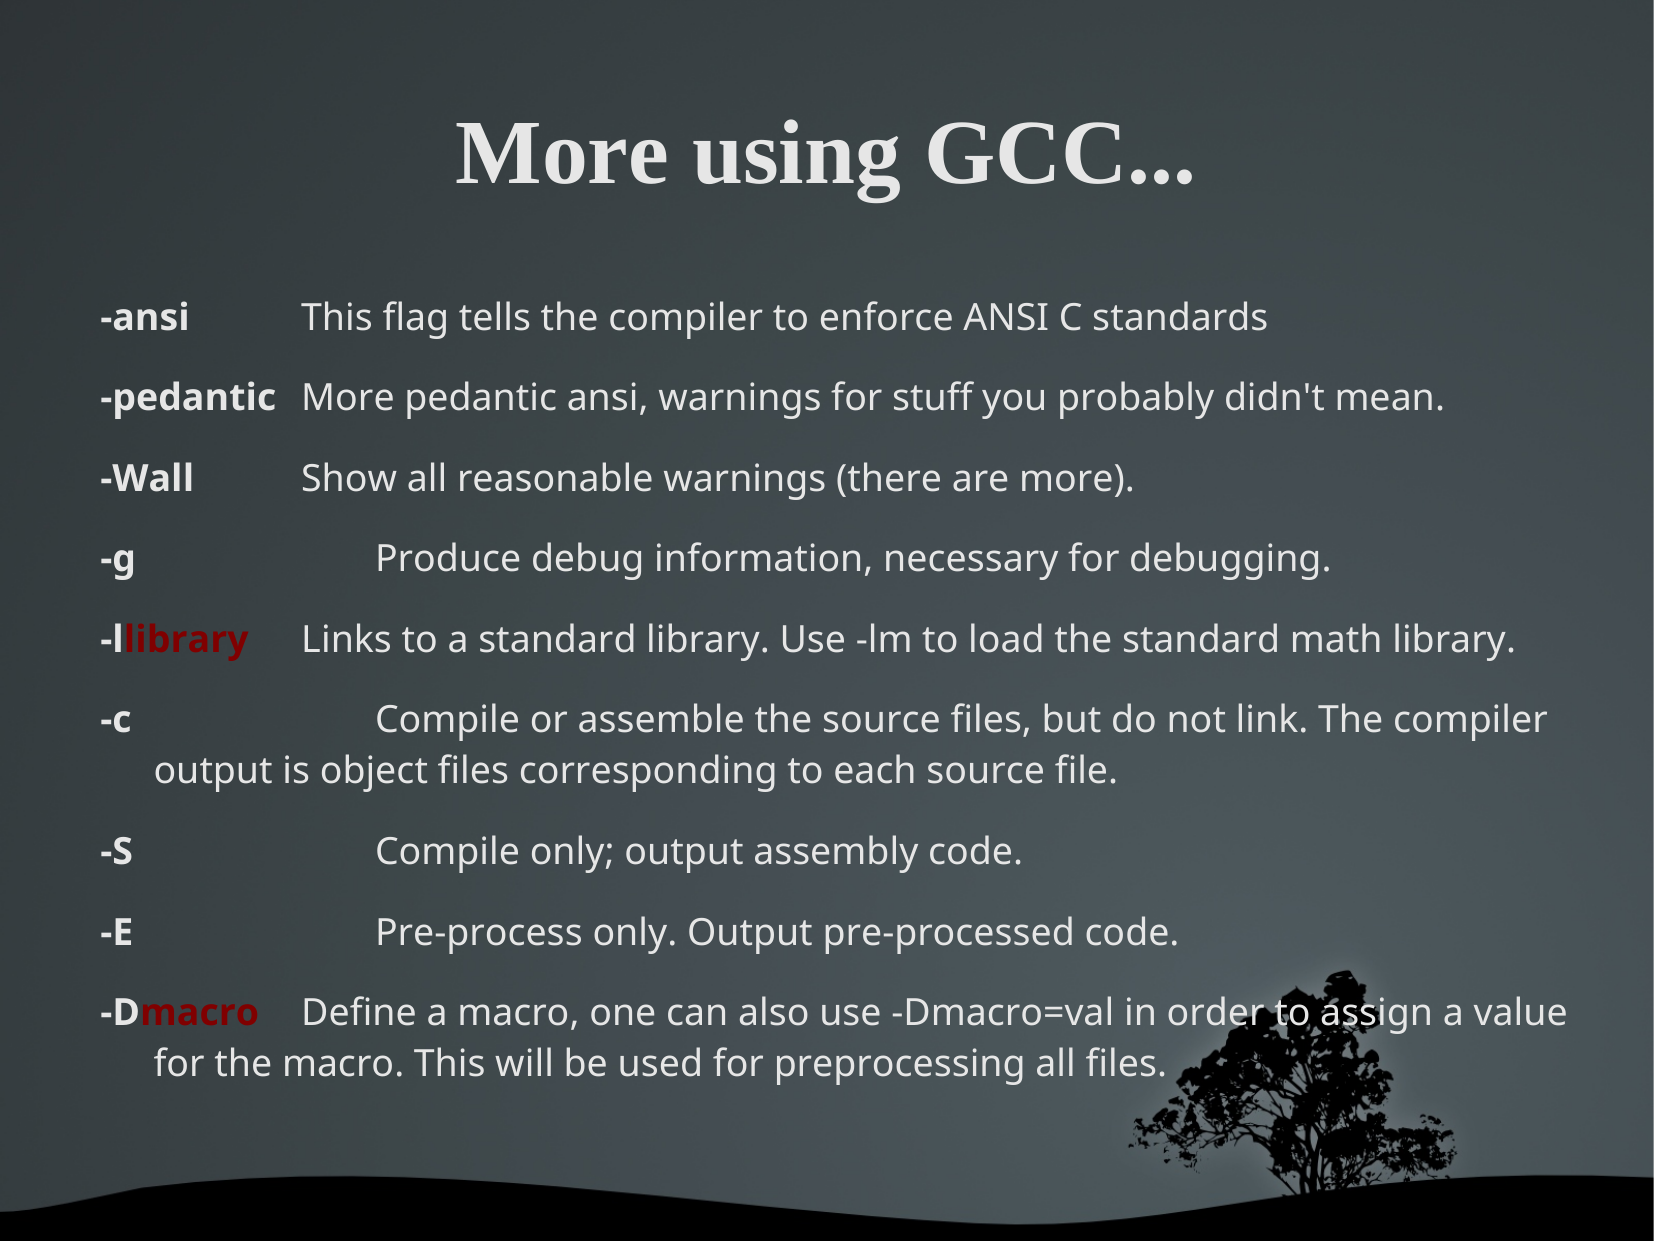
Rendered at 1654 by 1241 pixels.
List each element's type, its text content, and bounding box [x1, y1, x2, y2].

list -ansi This flag tells the compiler to enforce ANSI C standards -pedantic More pedantic ansi, warnings for stuff you probably didn't mean. -Wall Show all reasonable warnings (there are more). -g Produce debug information, necessary for debugging. -llibrary Links to a standard library. Use -lm to load the standard math library. -c Compile or assemble the source files, but do not link. The compiler output is object files corresponding to each source file. -S Compile only; output assembly code. -E Pre-process only. Output pre-processed code. -Dmacro Define a macro, one can also use -Dmacro=val in order to assign a value for the macro. This will be used for preprocessing all files. [82, 290, 1571, 1094]
title More using GCC... [82, 56, 1571, 250]
picture [0, 0, 1654, 1241]
